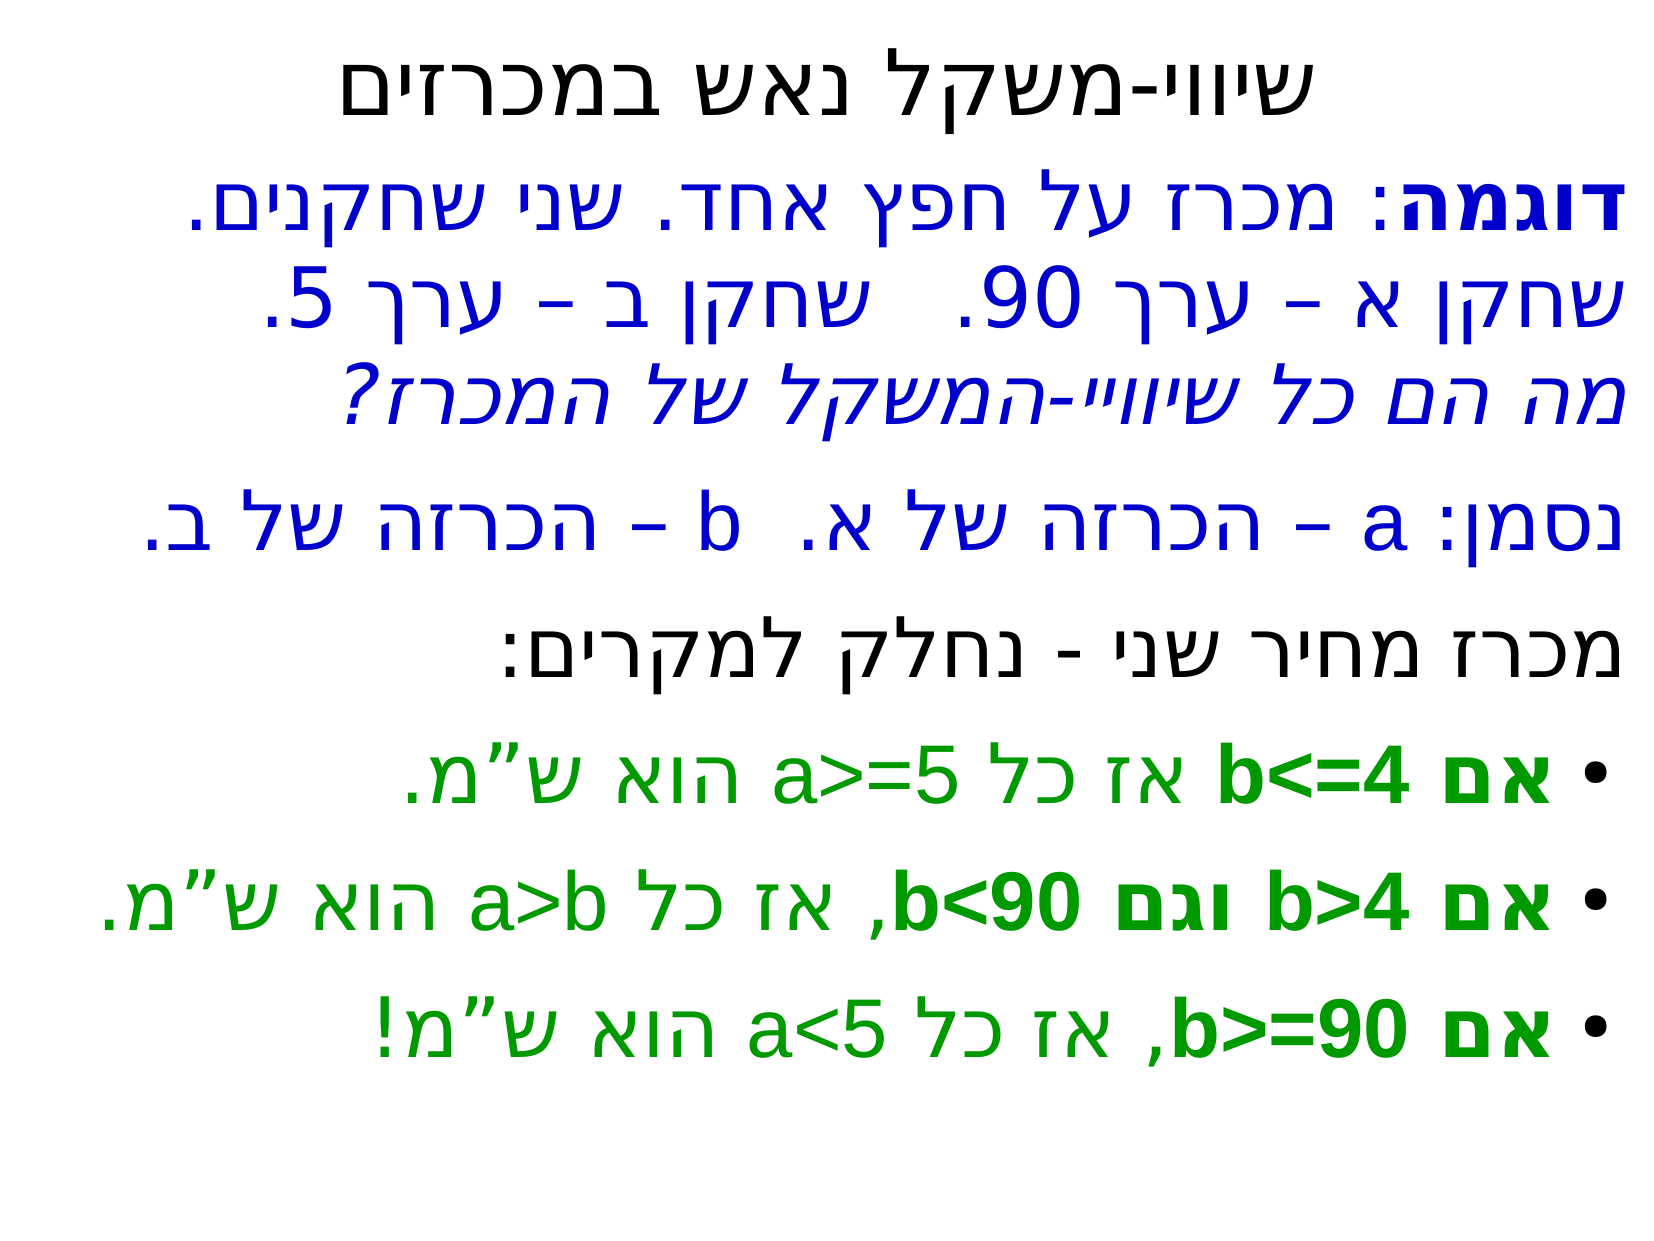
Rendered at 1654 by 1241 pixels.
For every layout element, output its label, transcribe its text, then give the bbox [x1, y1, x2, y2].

list דוגמה: מכרז על חפץ אחד. שני שחקנים. שחקן א – ערך 90. שחקן ב – ערך 5. מה הם כל שיוויי-המשקל של המכרז? נסמן: a – הכרזה של א. b – הכרזה של ב. מכרז מחיר שני - נחלק למקרים: אם b<=4 אז כל a>=5 הוא ש”מ. אם b>4 וגם b<90, אז כל a>b הוא ש”מ. אם b>=90, אז כל a<5 הוא ש”מ! [32, 152, 1629, 1096]
title שיווי-משקל נאש במכרזים [82, 32, 1571, 136]
